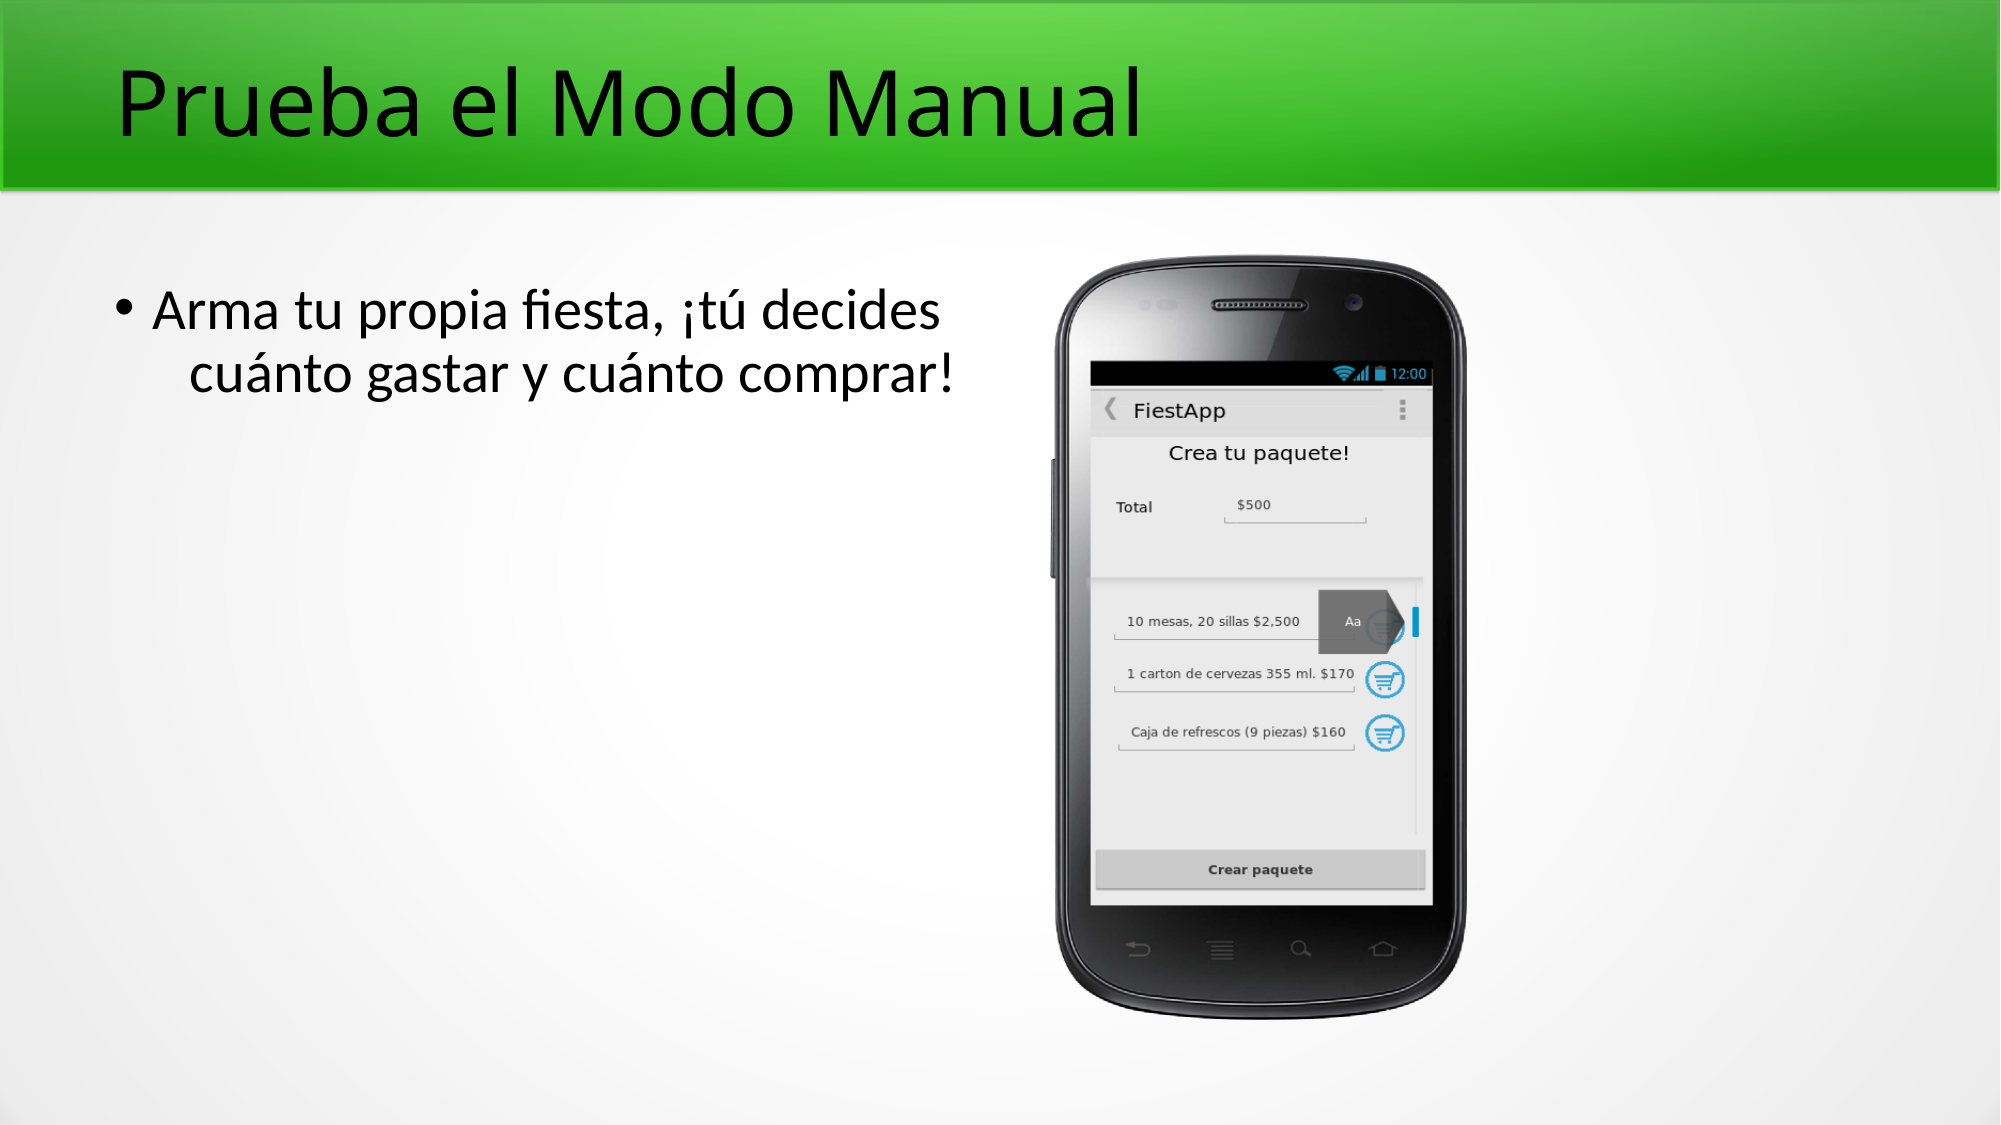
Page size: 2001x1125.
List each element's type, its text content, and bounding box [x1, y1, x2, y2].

title Prueba el Modo Manual [99, 42, 1900, 172]
picture [1050, 254, 1467, 1021]
list Arma tu propia fiesta, ¡tú decides cuánto gastar y cuánto comprar! [99, 271, 979, 583]
